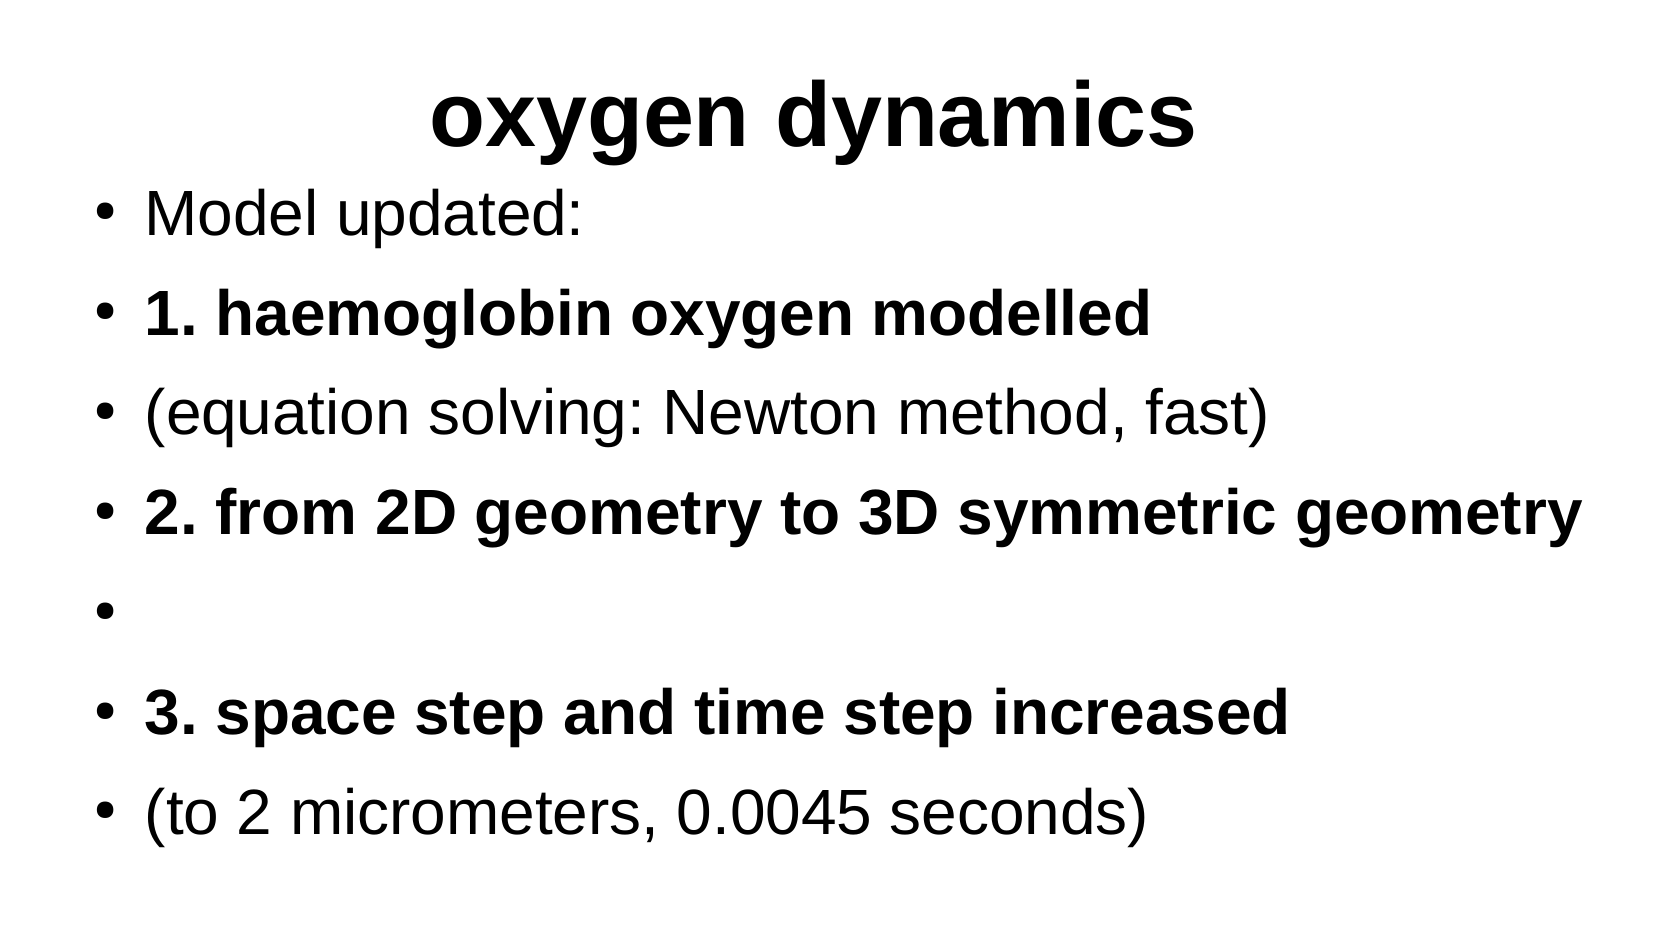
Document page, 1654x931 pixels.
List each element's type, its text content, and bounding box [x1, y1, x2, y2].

title oxygen dynamics [82, 37, 1571, 177]
list Model updated: 1. haemoglobin oxygen modelled (equation solving: Newton method, fast) 2. from 2D geometry to 3D symmetric geometry 3. space step and time step increased (to 2 micrometers, 0.0045 seconds) [76, 177, 1595, 857]
